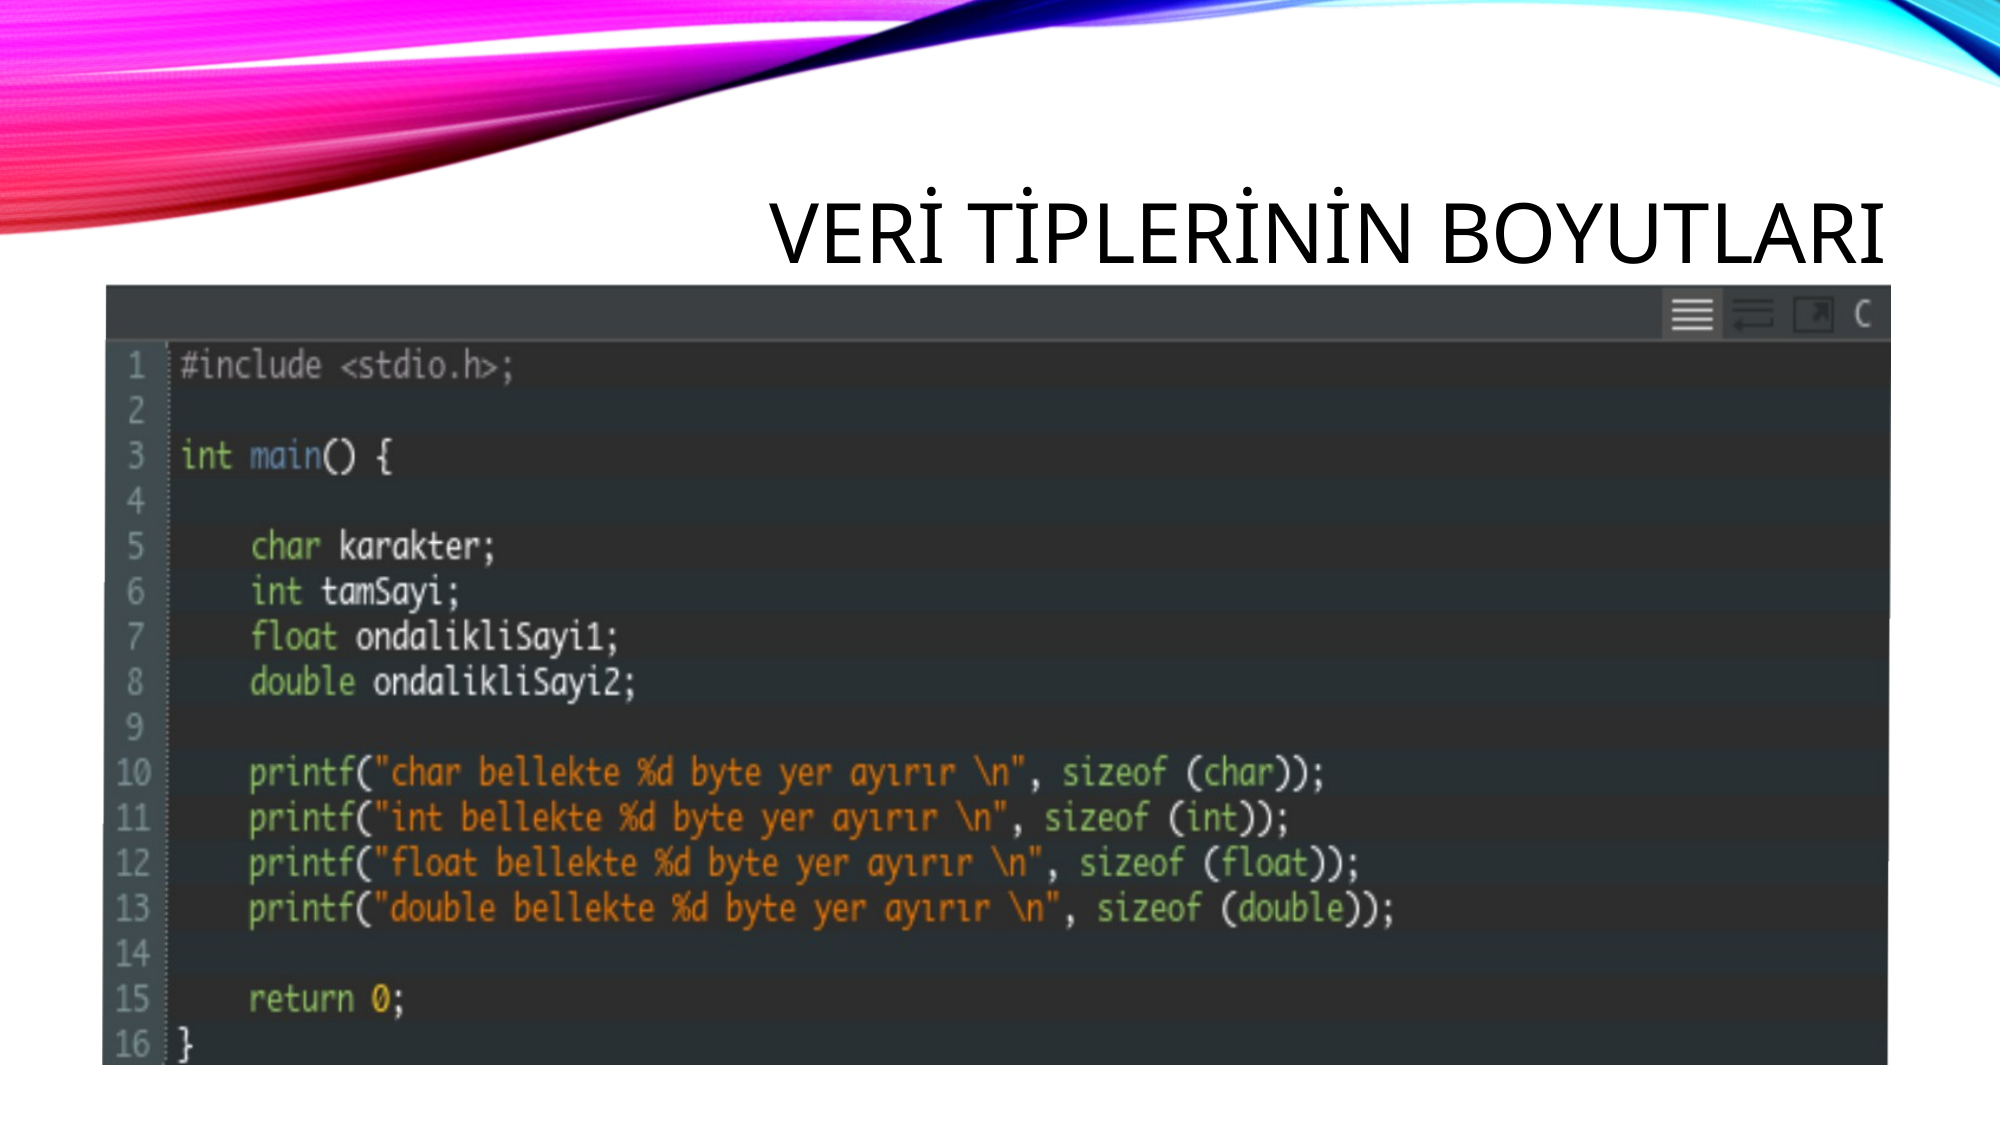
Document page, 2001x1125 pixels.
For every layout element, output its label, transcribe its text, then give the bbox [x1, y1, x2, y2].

picture [101, 285, 1891, 1066]
title VERİ TİPLERİNİN BOYUTLARI [474, 125, 1888, 284]
picture [0, 0, 2000, 237]
